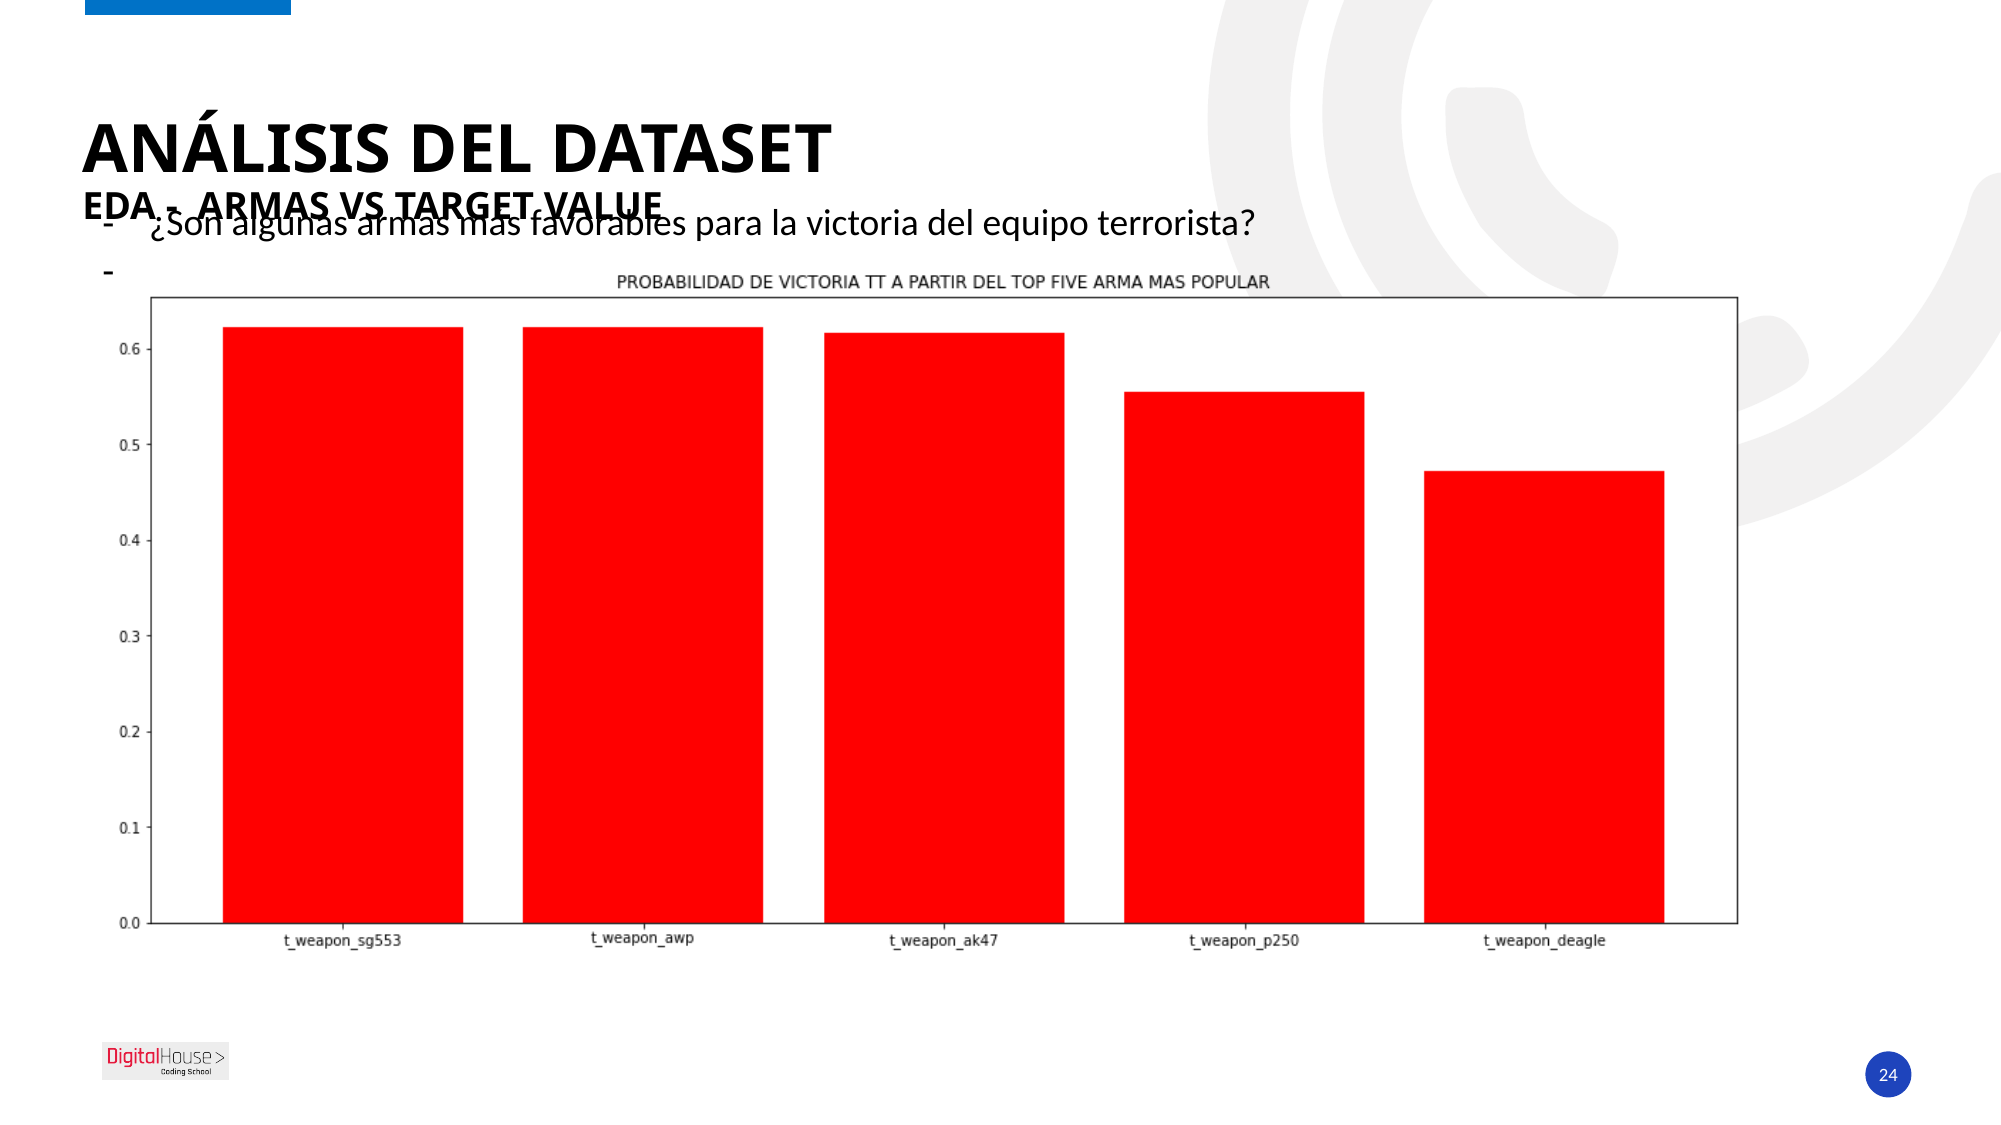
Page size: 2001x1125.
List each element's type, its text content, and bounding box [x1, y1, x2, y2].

picture [108, 264, 1747, 959]
text_box ¿Son algunas armas más favorables para la victoria del equipo terrorista? [87, 190, 1916, 297]
title ANÁLISIS DEL DATASET eda - armas VS TARGET VALUE [82, 115, 1912, 267]
text_box [1864, 1059, 1913, 1090]
